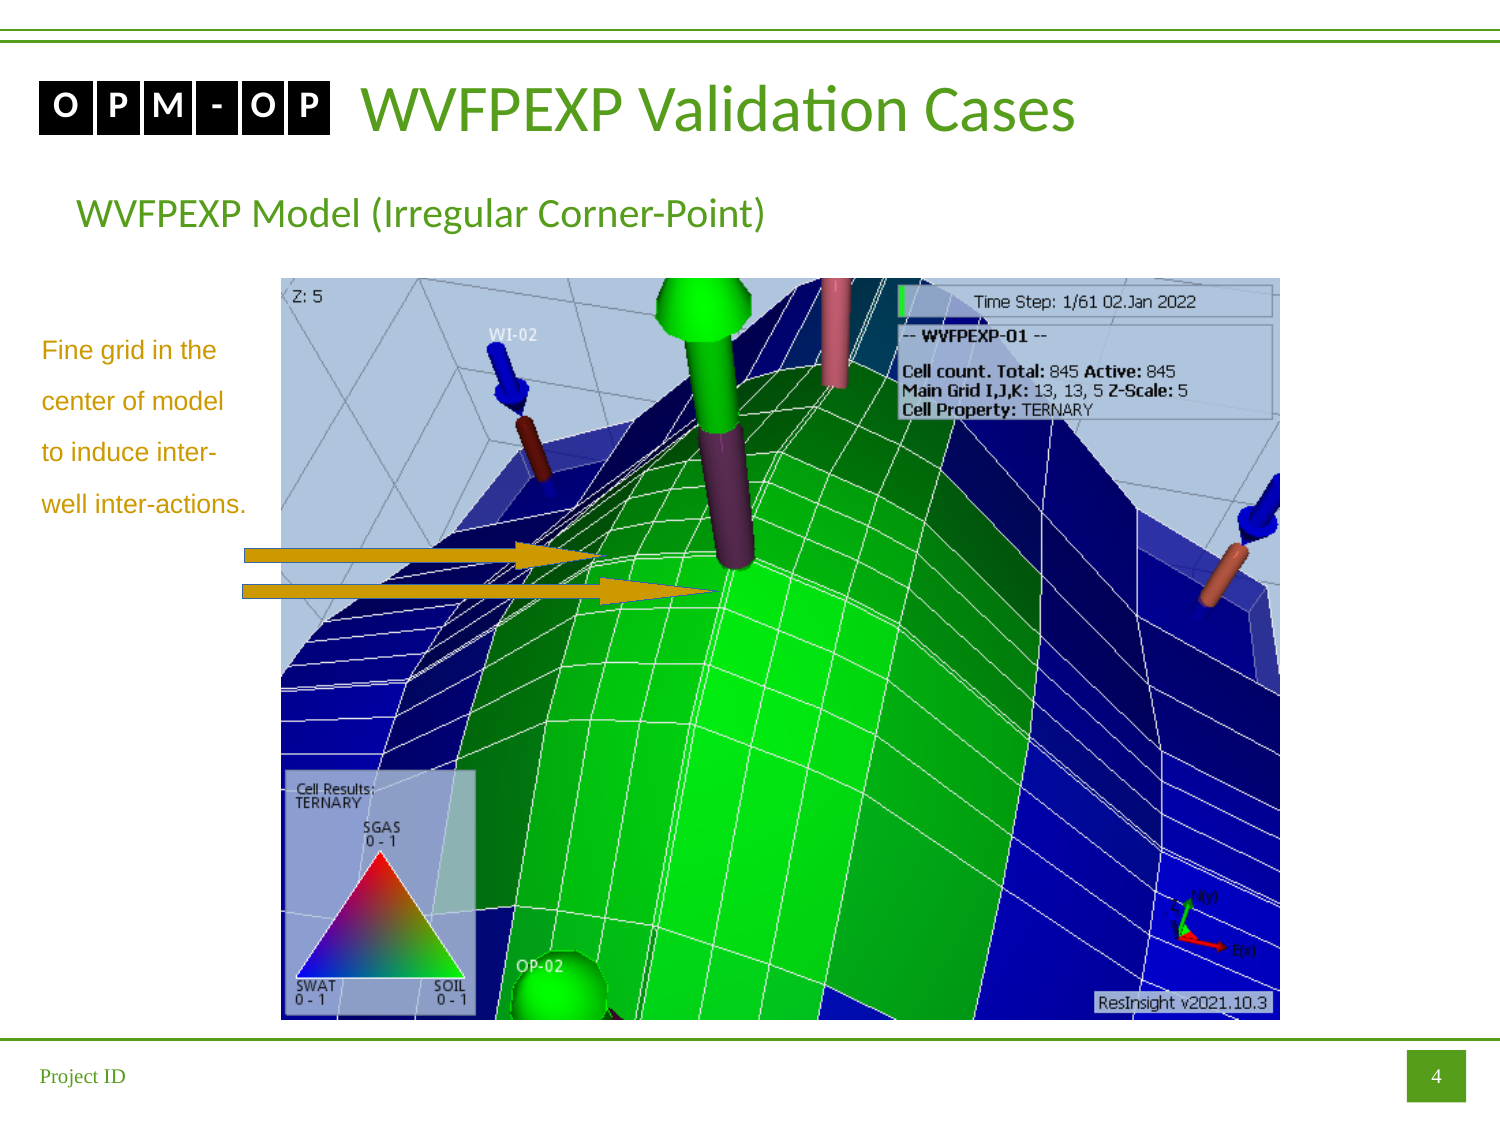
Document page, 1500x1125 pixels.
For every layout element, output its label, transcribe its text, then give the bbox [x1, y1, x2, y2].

text_box [267, 541, 607, 570]
text_box [267, 577, 719, 606]
title WVFPEXP Validation Cases [360, 77, 1425, 153]
picture [281, 278, 1280, 1020]
text_box Fine grid in the center of model to induce inter-well inter-actions. [26, 306, 267, 670]
list WVFPEXP Model (Irregular Corner-Point) [76, 196, 1427, 279]
